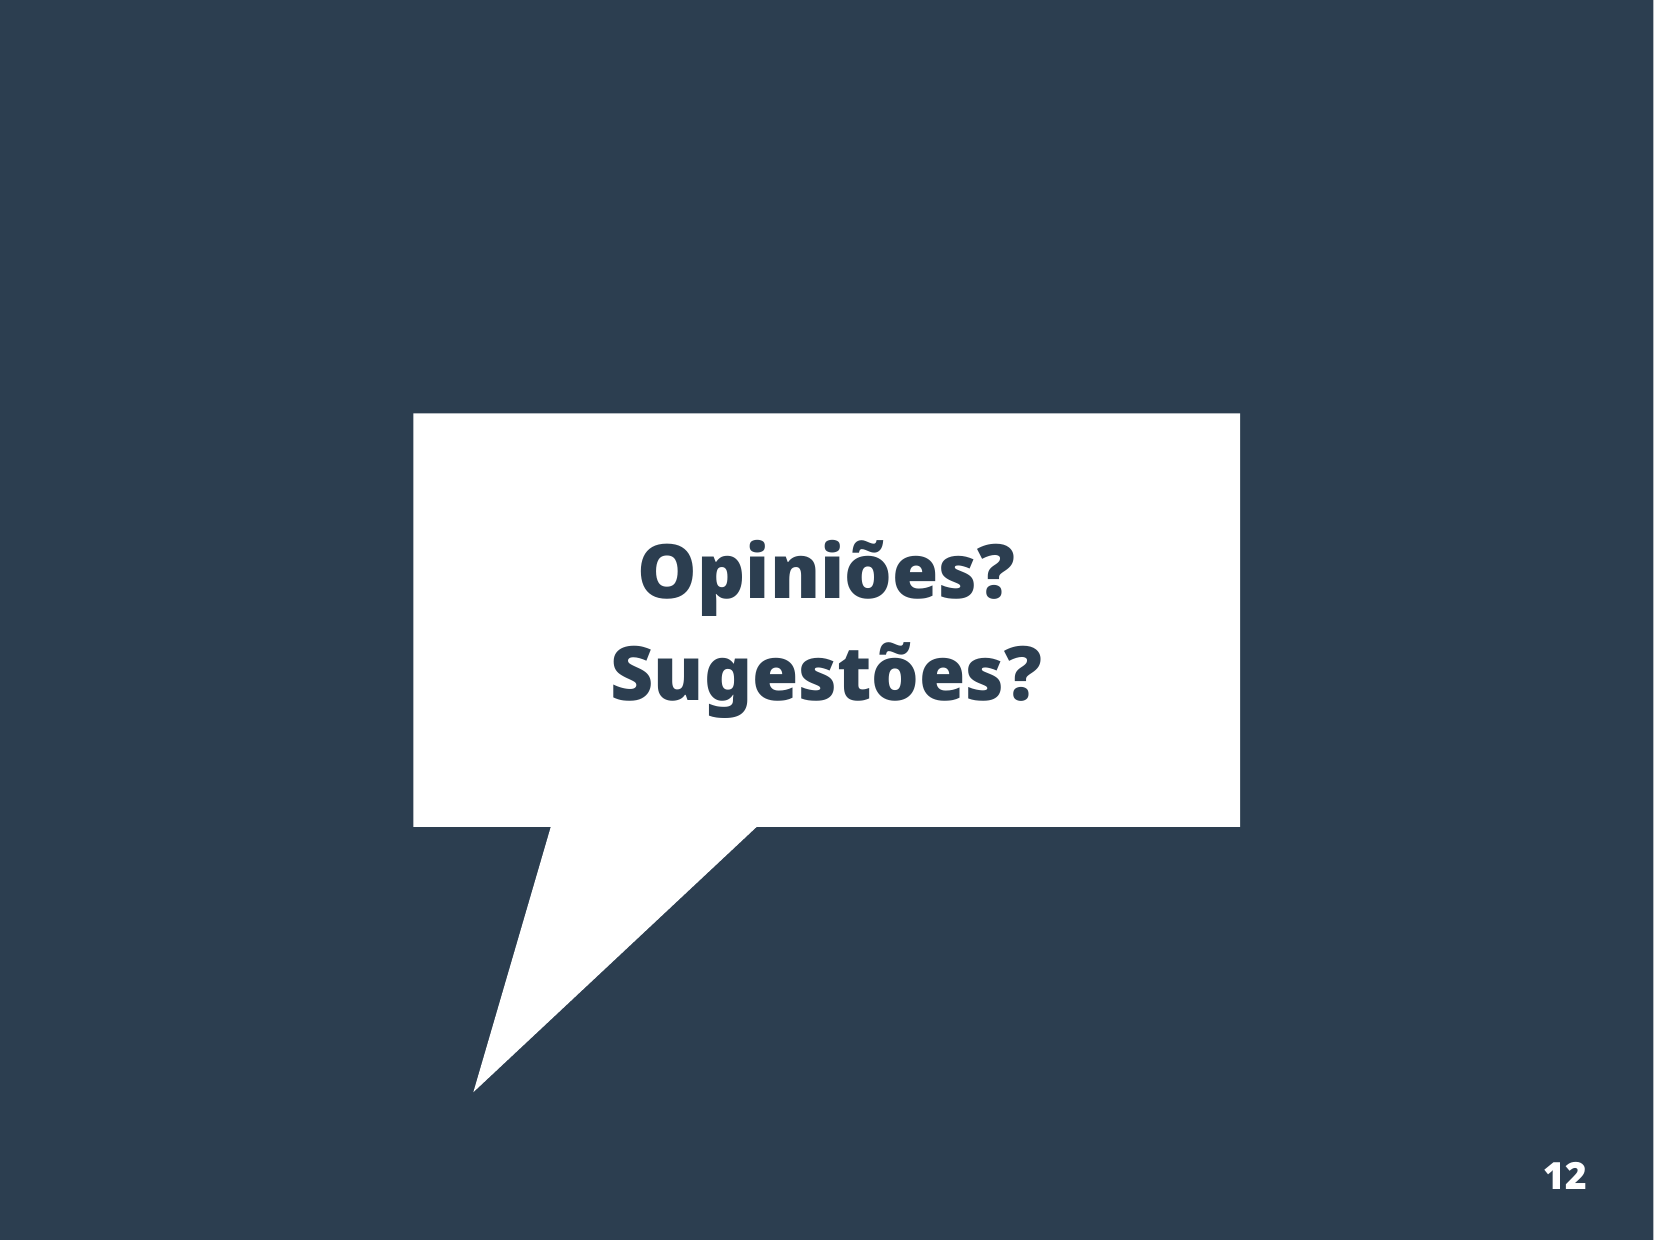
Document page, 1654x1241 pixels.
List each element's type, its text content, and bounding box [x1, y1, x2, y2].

title Opiniões? Sugestões? [442, 442, 1211, 798]
